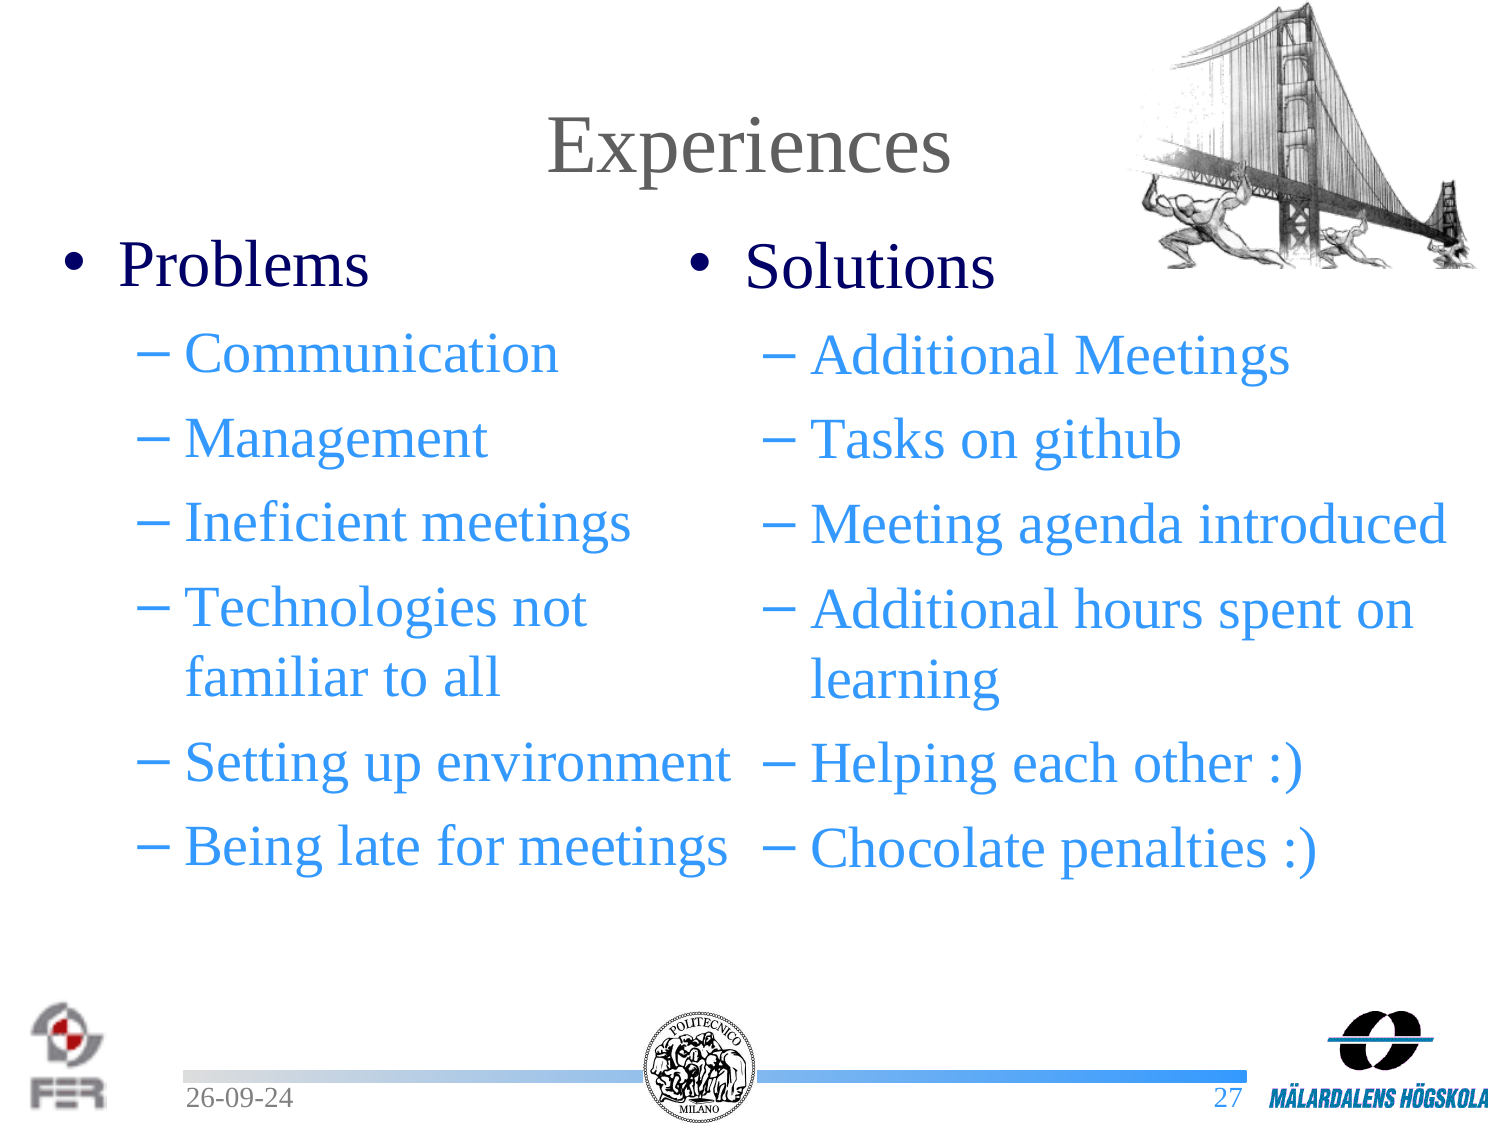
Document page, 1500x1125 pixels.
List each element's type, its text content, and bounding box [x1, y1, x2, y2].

picture [1368, 1093, 1374, 1104]
text_box 13-12-02 [171, 1070, 396, 1114]
picture [1269, 1011, 1488, 1108]
list Problems Communication Management Ineficient meetings Technologies not familiar to all Setting up environment Being late for meetings [47, 212, 751, 1054]
picture [1122, 0, 1477, 214]
title Experiences [75, 45, 1122, 214]
text_box <numero> [1186, 1070, 1258, 1114]
picture [1454, 1091, 1459, 1108]
list Solutions Additional Meetings Tasks on github Meeting agenda introduced Additional hours spent on learning Helping each other :) Chocolate penalties :) [673, 214, 1483, 1056]
picture [1435, 1096, 1441, 1104]
picture [29, 987, 107, 1125]
picture [643, 1054, 757, 1123]
